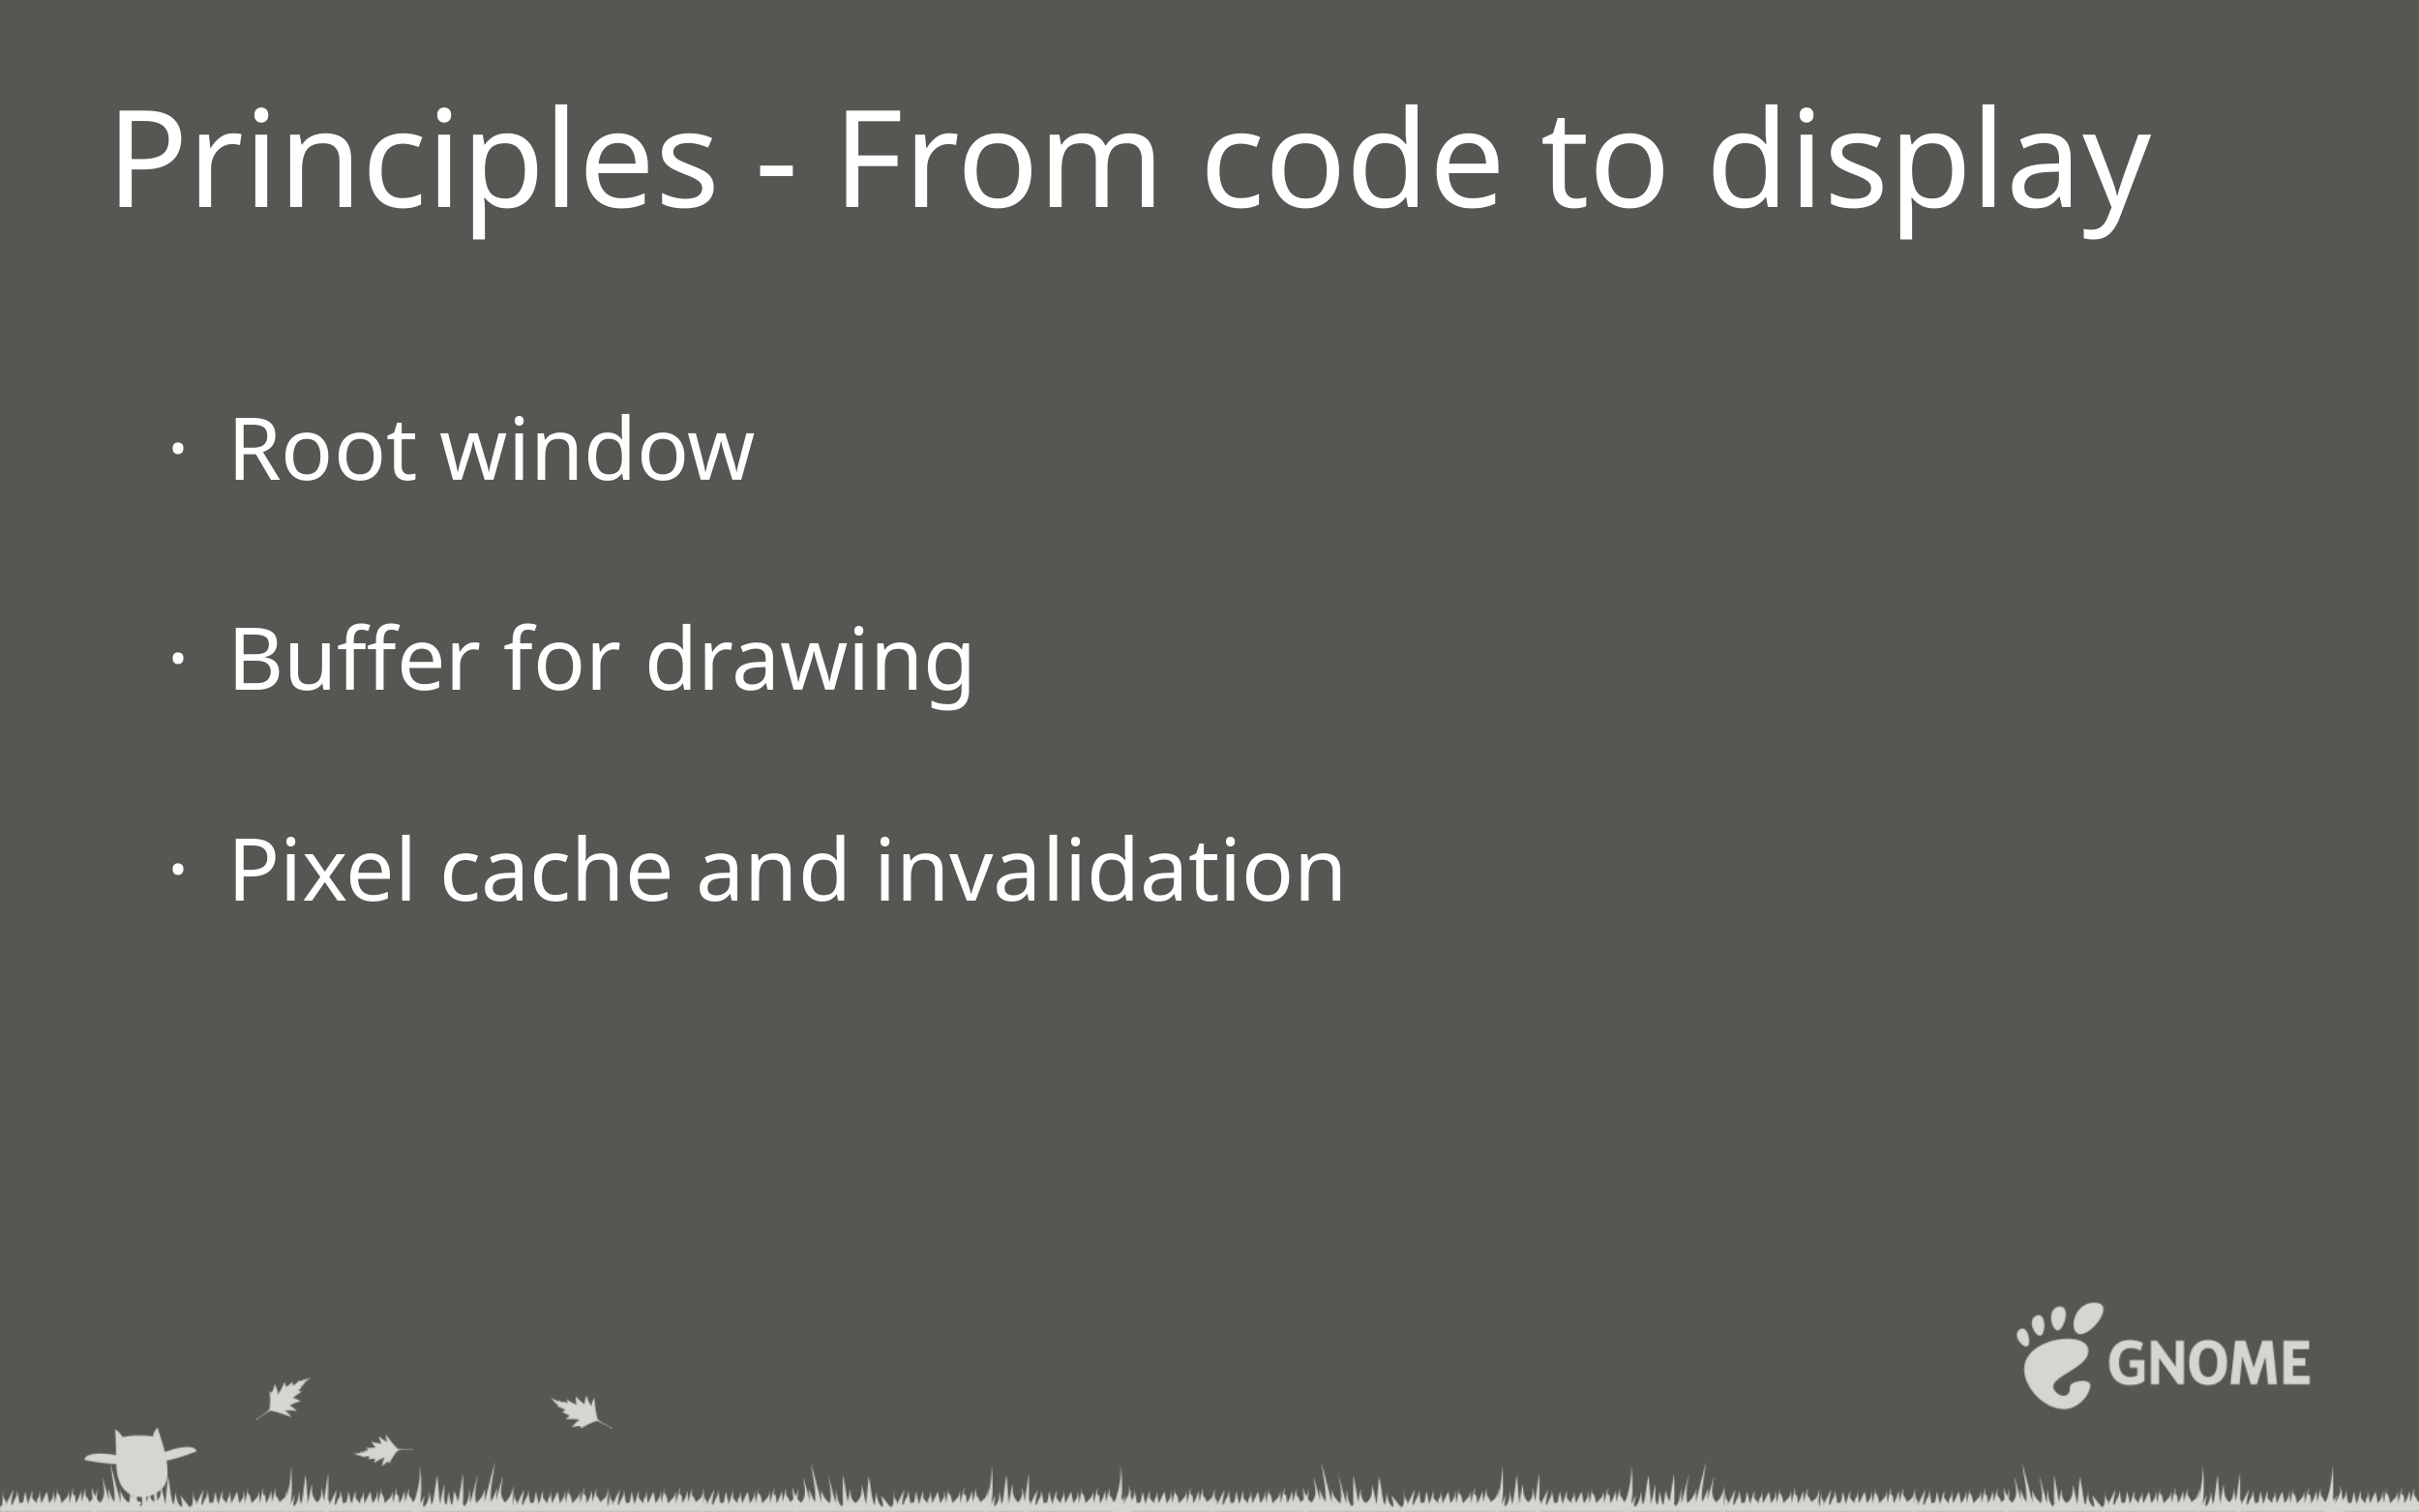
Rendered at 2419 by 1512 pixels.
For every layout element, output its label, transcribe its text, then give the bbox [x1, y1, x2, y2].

picture [0, 0, 2419, 1512]
list Root window Buffer for drawing Pixel cache and invalidation [82, 316, 2337, 1226]
title Principles - From code to display [82, 48, 2337, 217]
